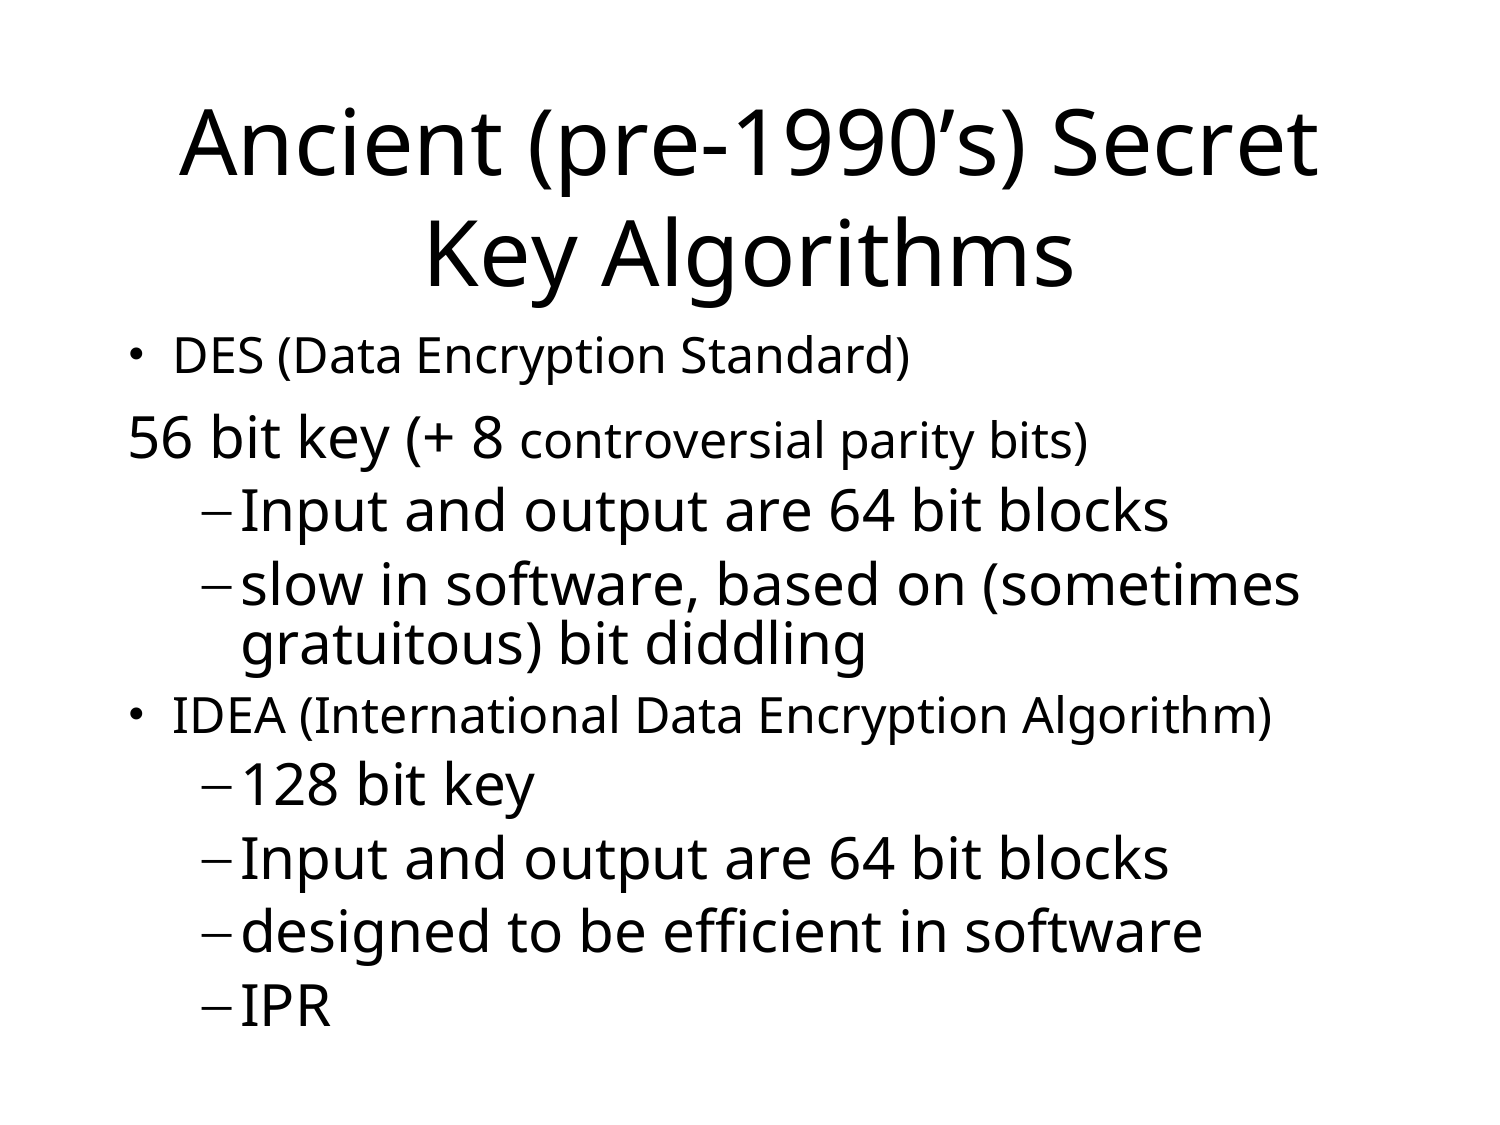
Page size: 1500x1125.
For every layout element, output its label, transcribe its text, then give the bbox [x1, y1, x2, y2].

title Ancient (pre-1990’s) Secret Key Algorithms [112, 99, 1388, 288]
list DES (Data Encryption Standard) 56 bit key (+ 8 controversial parity bits) Input and output are 64 bit blocks slow in software, based on (sometimes gratuitous) bit diddling IDEA (International Data Encryption Algorithm) 128 bit key Input and output are 64 bit blocks designed to be efficient in software IPR [112, 324, 1388, 1122]
